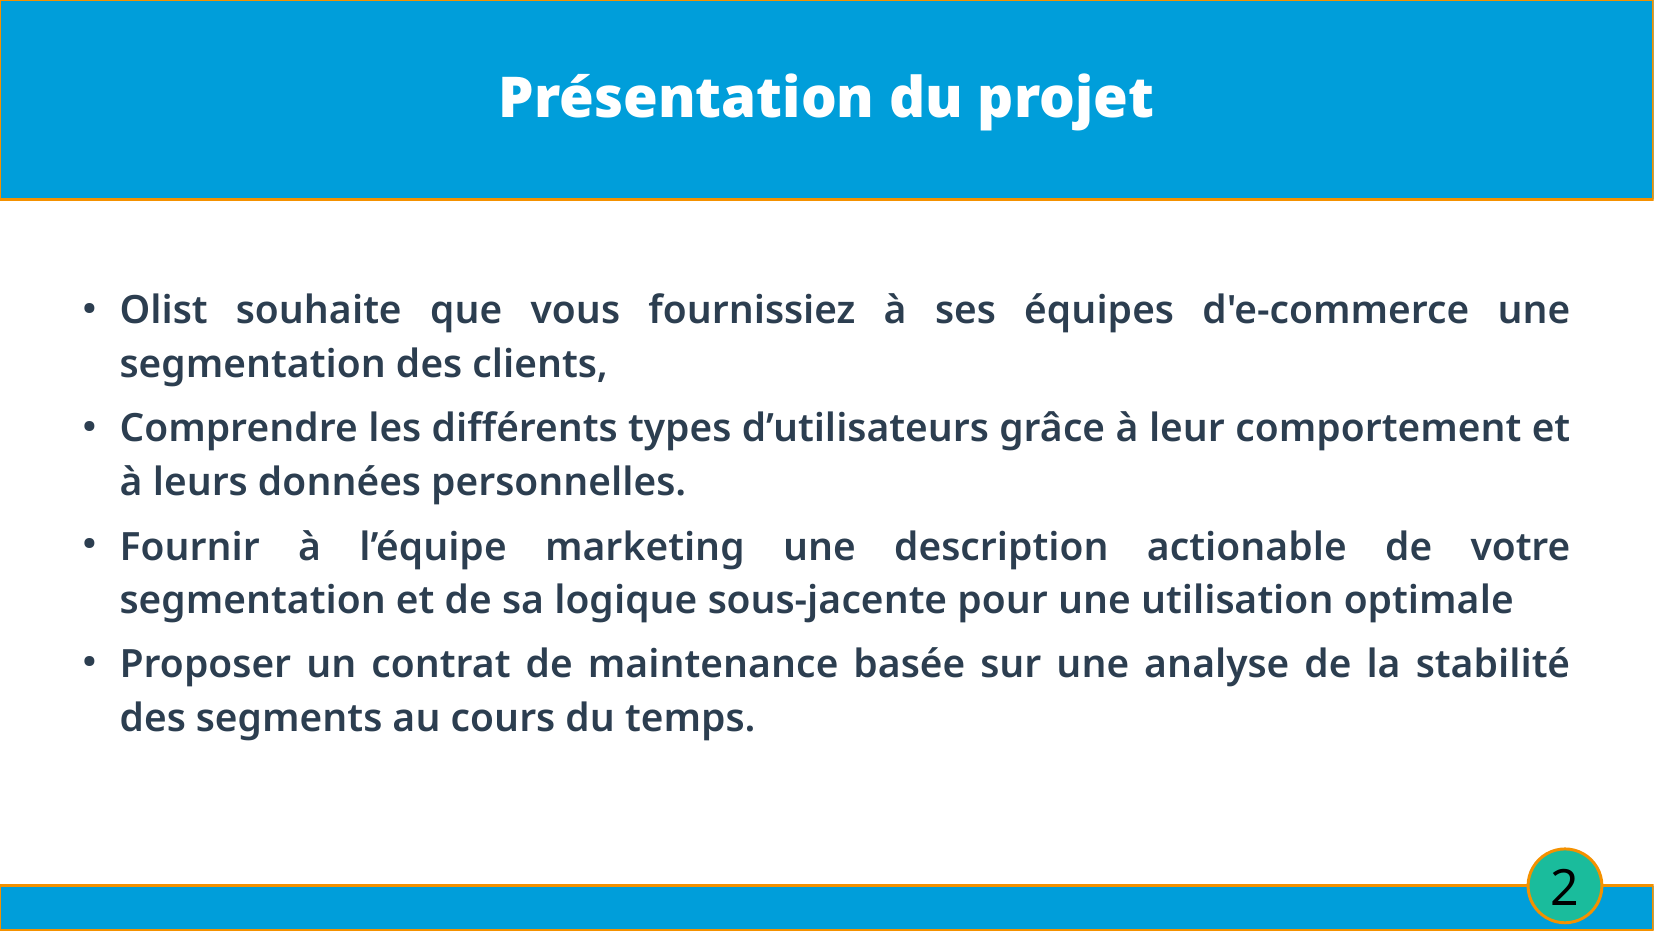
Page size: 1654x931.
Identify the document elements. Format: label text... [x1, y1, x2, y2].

list Olist souhaite que vous fournissiez à ses équipes d'e-commerce une segmentation des clients, Comprendre les différents types d’utilisateurs grâce à leur comportement et à leurs données personnelles. Fournir à l’équipe marketing une description actionable de votre segmentation et de sa logique sous-jacente pour une utilisation optimale Proposer un contrat de maintenance basée sur une analyse de la stabilité des segments au cours du temps. [82, 217, 1571, 758]
title Présentation du projet [59, 37, 1595, 155]
